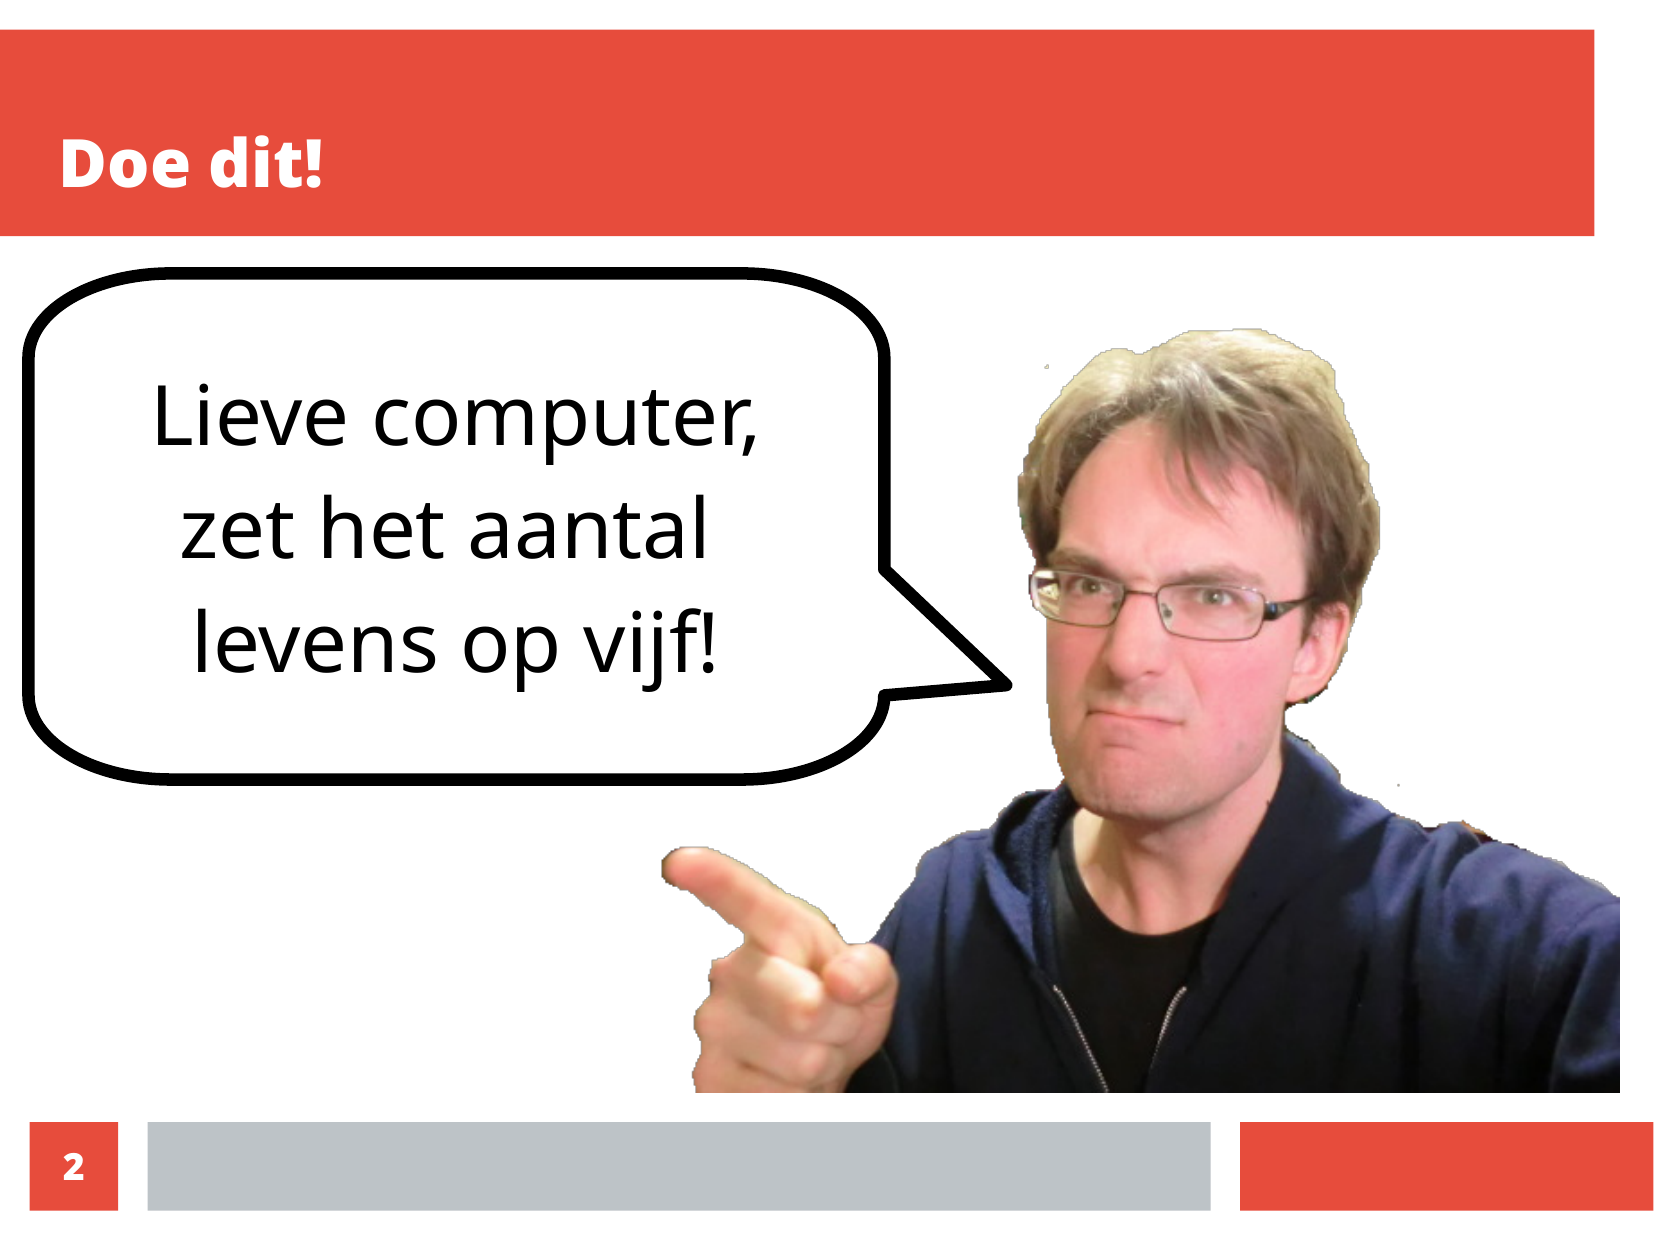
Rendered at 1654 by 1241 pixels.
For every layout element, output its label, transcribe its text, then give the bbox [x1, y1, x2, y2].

picture [655, 324, 1620, 1093]
title Doe dit! [59, 59, 1595, 207]
text_box Lieve computer, zet het aantal levens op vijf! [28, 273, 1007, 780]
